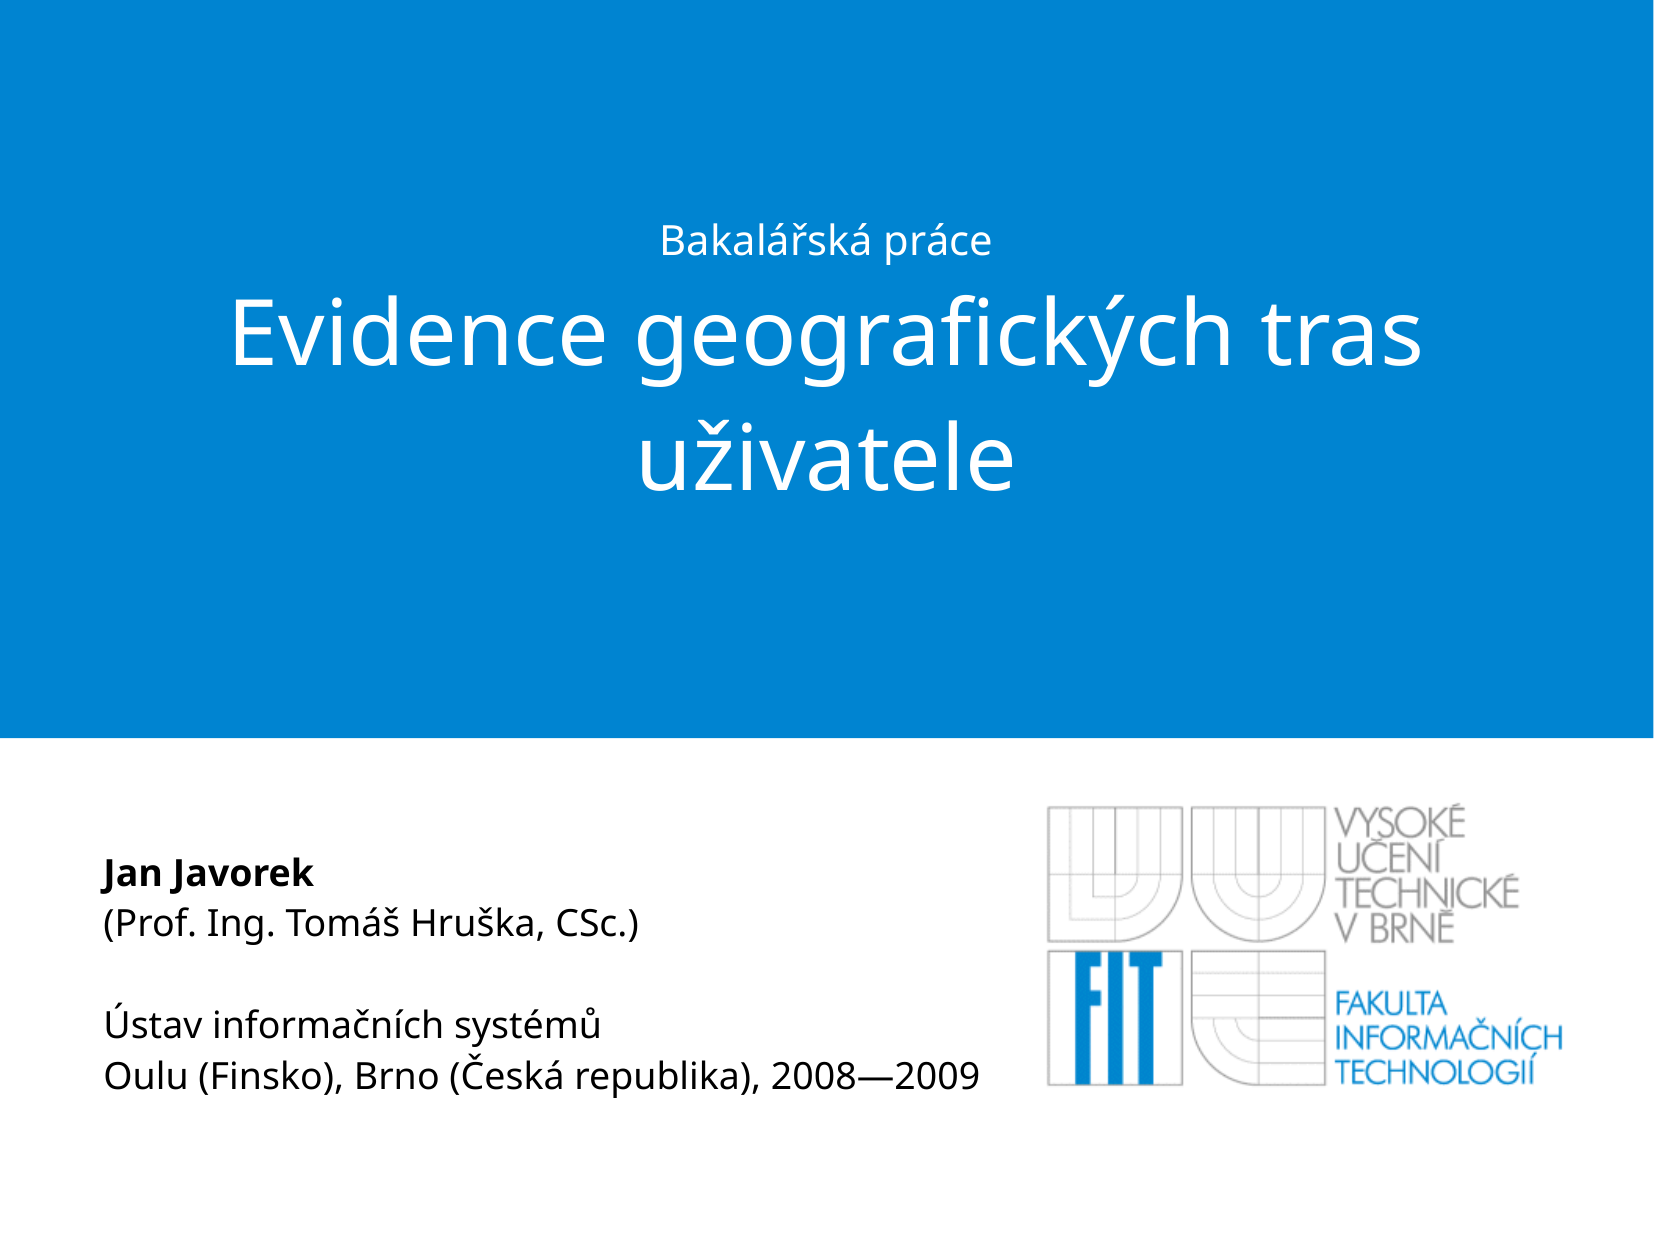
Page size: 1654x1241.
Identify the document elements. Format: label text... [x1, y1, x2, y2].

picture [1041, 786, 1570, 1097]
text_box Jan Javorek (Prof. Ing. Tomáš Hruška, CSc.) Ústav informačních systémů Oulu (Finsko), Brno (Česká republika), 2008—2009 [88, 838, 1034, 1081]
title Bakalářská práce Evidence geografických tras uživatele [82, 49, 1571, 680]
text_box [0, 0, 1654, 739]
